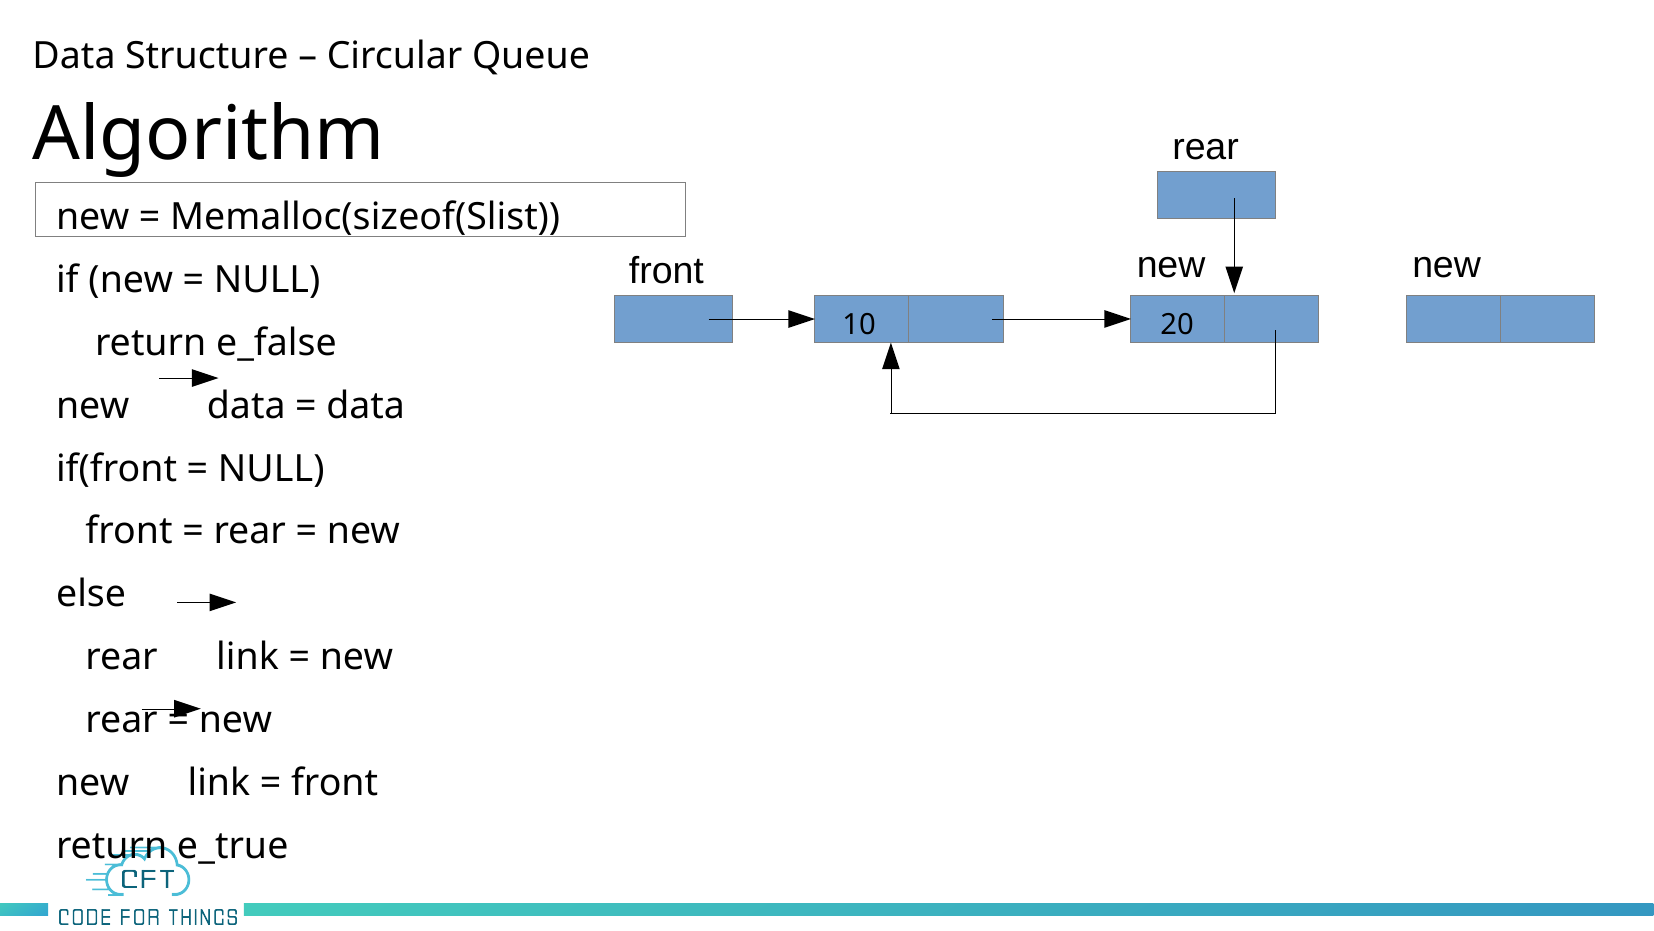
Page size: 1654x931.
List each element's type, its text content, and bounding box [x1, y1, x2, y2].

text_box 20 [1145, 295, 1228, 345]
text_box [814, 295, 827, 343]
text_box new [1122, 236, 1231, 294]
text_box [614, 295, 733, 343]
text_box [1157, 171, 1276, 219]
text_box [910, 295, 1004, 343]
text_box rear [1157, 118, 1273, 175]
text_box [1130, 295, 1145, 343]
text_box [1406, 295, 1595, 343]
picture [111, 851, 121, 856]
title Data Structure – Circular Queue Algorithm [32, 11, 1524, 199]
text_box new [1397, 236, 1507, 294]
text_box new = Memalloc(sizeof(Slist)) if (new = NULL) return e_false new data = data if(front = NULL) front = rear = new else rear link = new rear = new new link = front return e_true [0, 182, 709, 851]
text_box [1228, 295, 1319, 343]
text_box 10 [827, 295, 910, 345]
text_box front [614, 242, 730, 300]
picture [59, 851, 237, 925]
